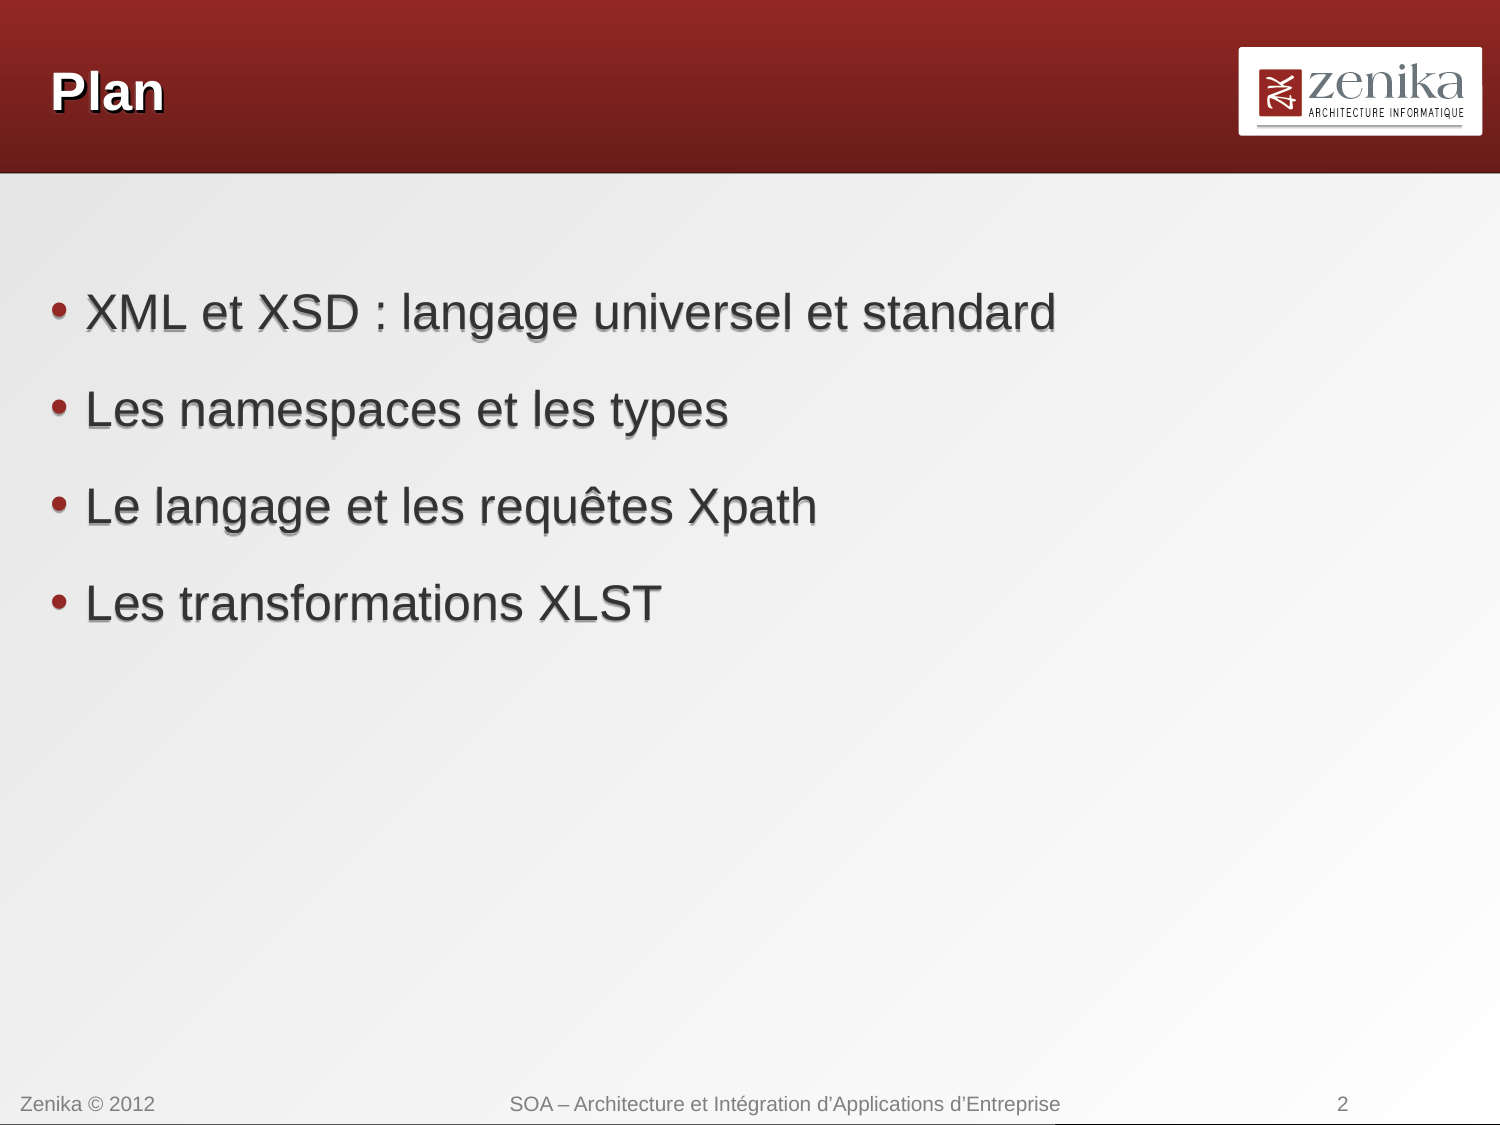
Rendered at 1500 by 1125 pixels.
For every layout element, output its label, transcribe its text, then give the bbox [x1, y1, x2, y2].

title Plan [50, 9, 1206, 173]
list XML et XSD : langage universel et standard Les namespaces et les types Le langage et les requêtes Xpath Les transformations XLST [50, 249, 1435, 1064]
